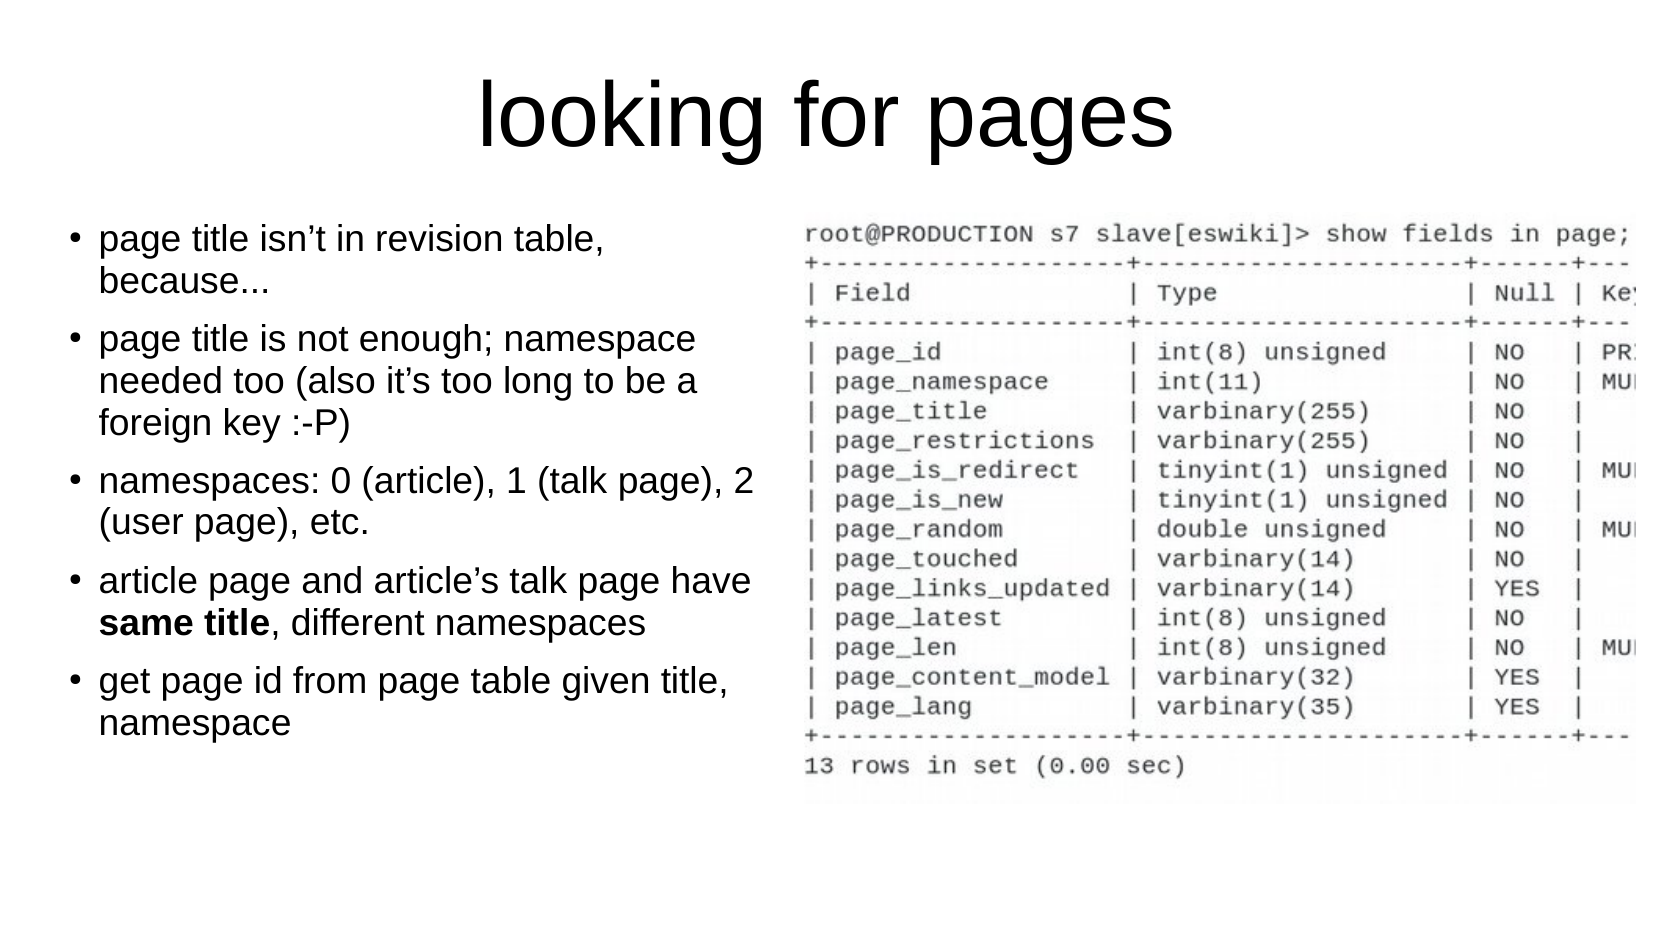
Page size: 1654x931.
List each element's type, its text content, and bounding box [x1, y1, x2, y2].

title looking for pages [82, 37, 1571, 193]
list page title isn’t in revision table, because... page title is not enough; namespace needed too (also it’s too long to be a foreign key :-P) namespaces: 0 (article), 1 (talk page), 2 (user page), etc. article page and article’s talk page have same title, different namespaces get page id from page table given title, namespace [59, 217, 786, 758]
picture [804, 212, 1636, 804]
